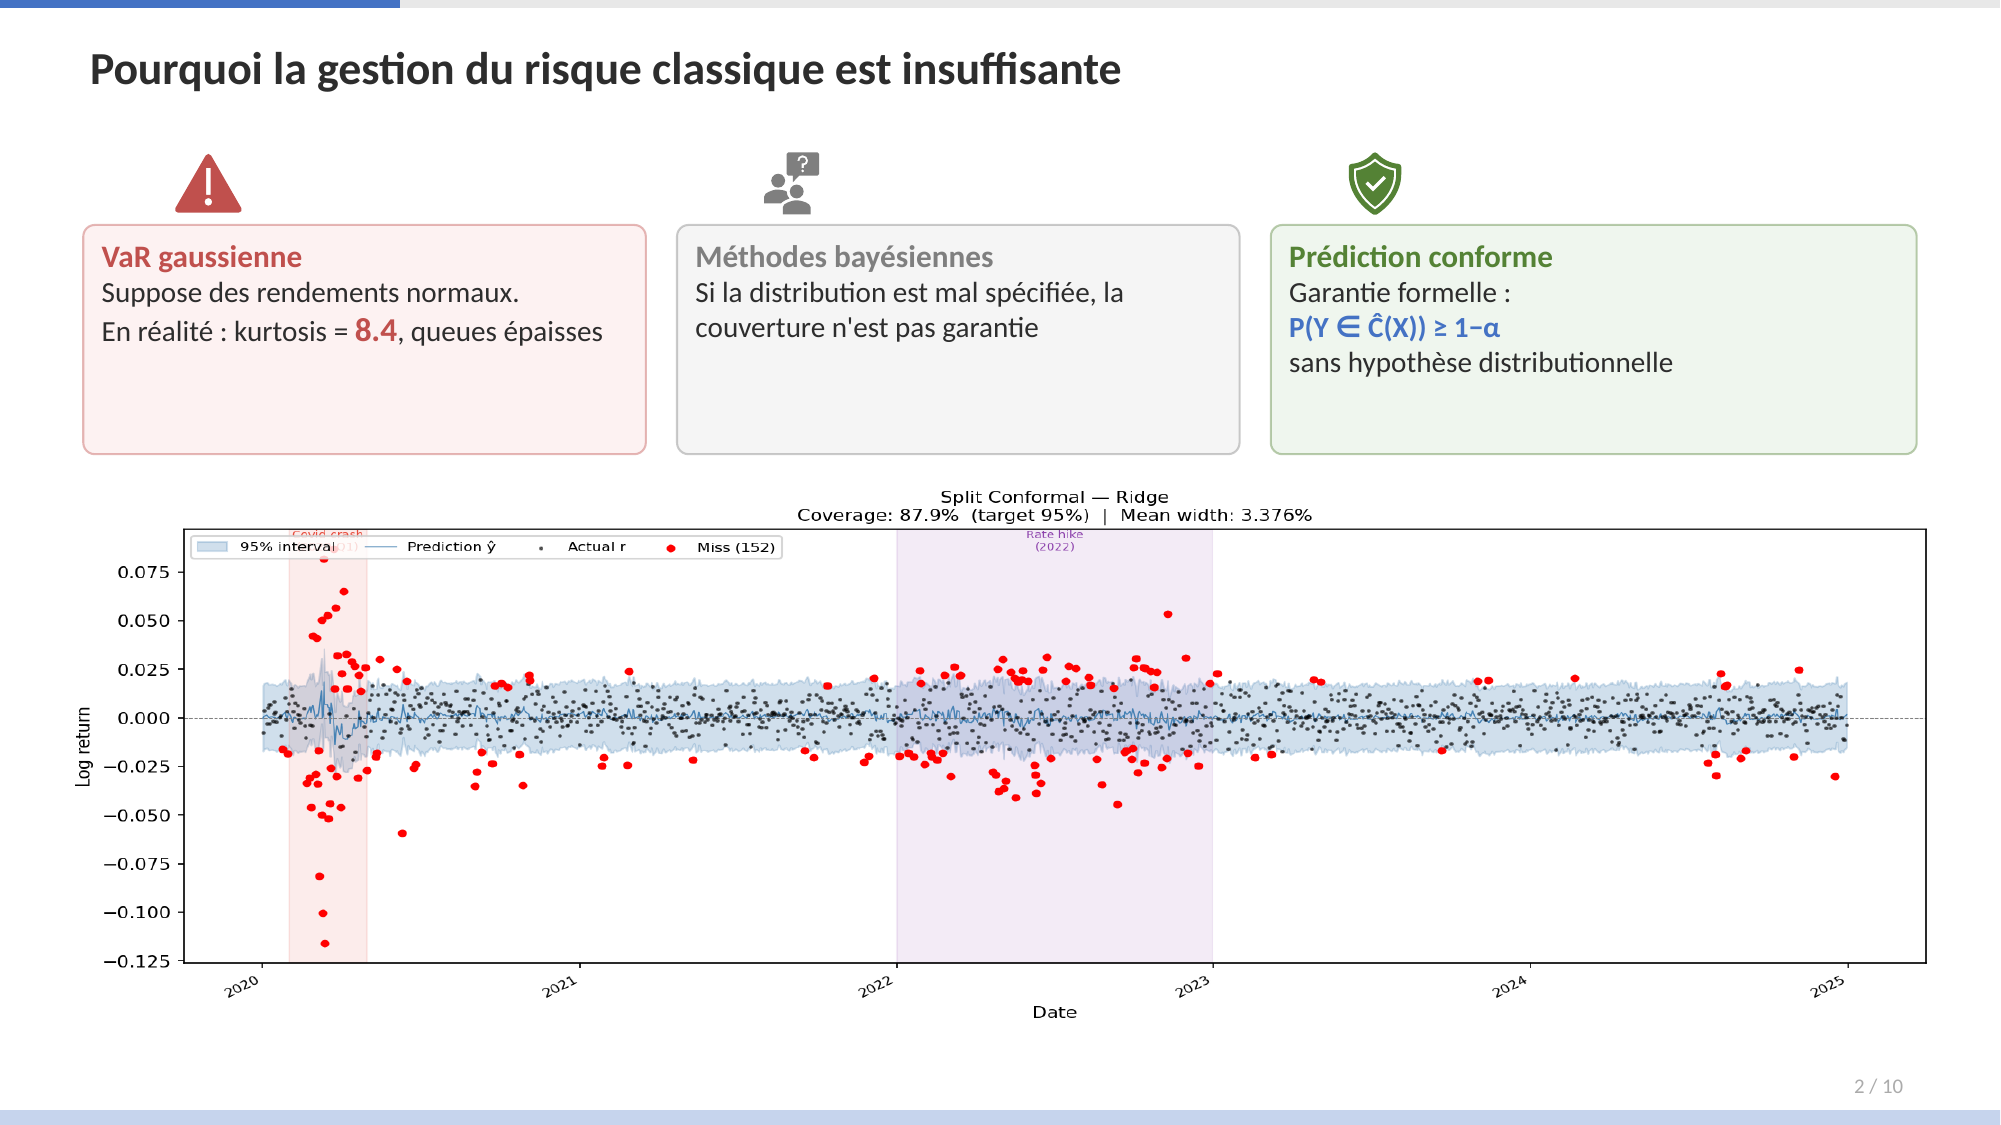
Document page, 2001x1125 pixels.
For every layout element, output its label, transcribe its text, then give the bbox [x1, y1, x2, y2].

text_box Prédiction conforme Garantie formelle : P(Y ∈ Ĉ(X)) ≥ 1−α sans hypothèse distributionnelle [1270, 224, 1917, 455]
picture [754, 145, 830, 221]
picture [1337, 145, 1413, 221]
text_box Méthodes bayésiennes Si la distribution est mal spécifiée, la couverture n'est pas garantie [677, 224, 1240, 455]
text_box [0, 0, 2000, 8]
text_box VaR gaussienne Suppose des rendements normaux. En réalité : kurtosis = 8.4, queues épaisses [83, 224, 646, 455]
picture [62, 479, 1938, 1032]
picture [170, 145, 246, 221]
text_box 2 / 10 [1854, 1046, 1937, 1098]
text_box Pourquoi la gestion du risque classique est insuffisante [75, 31, 1930, 126]
